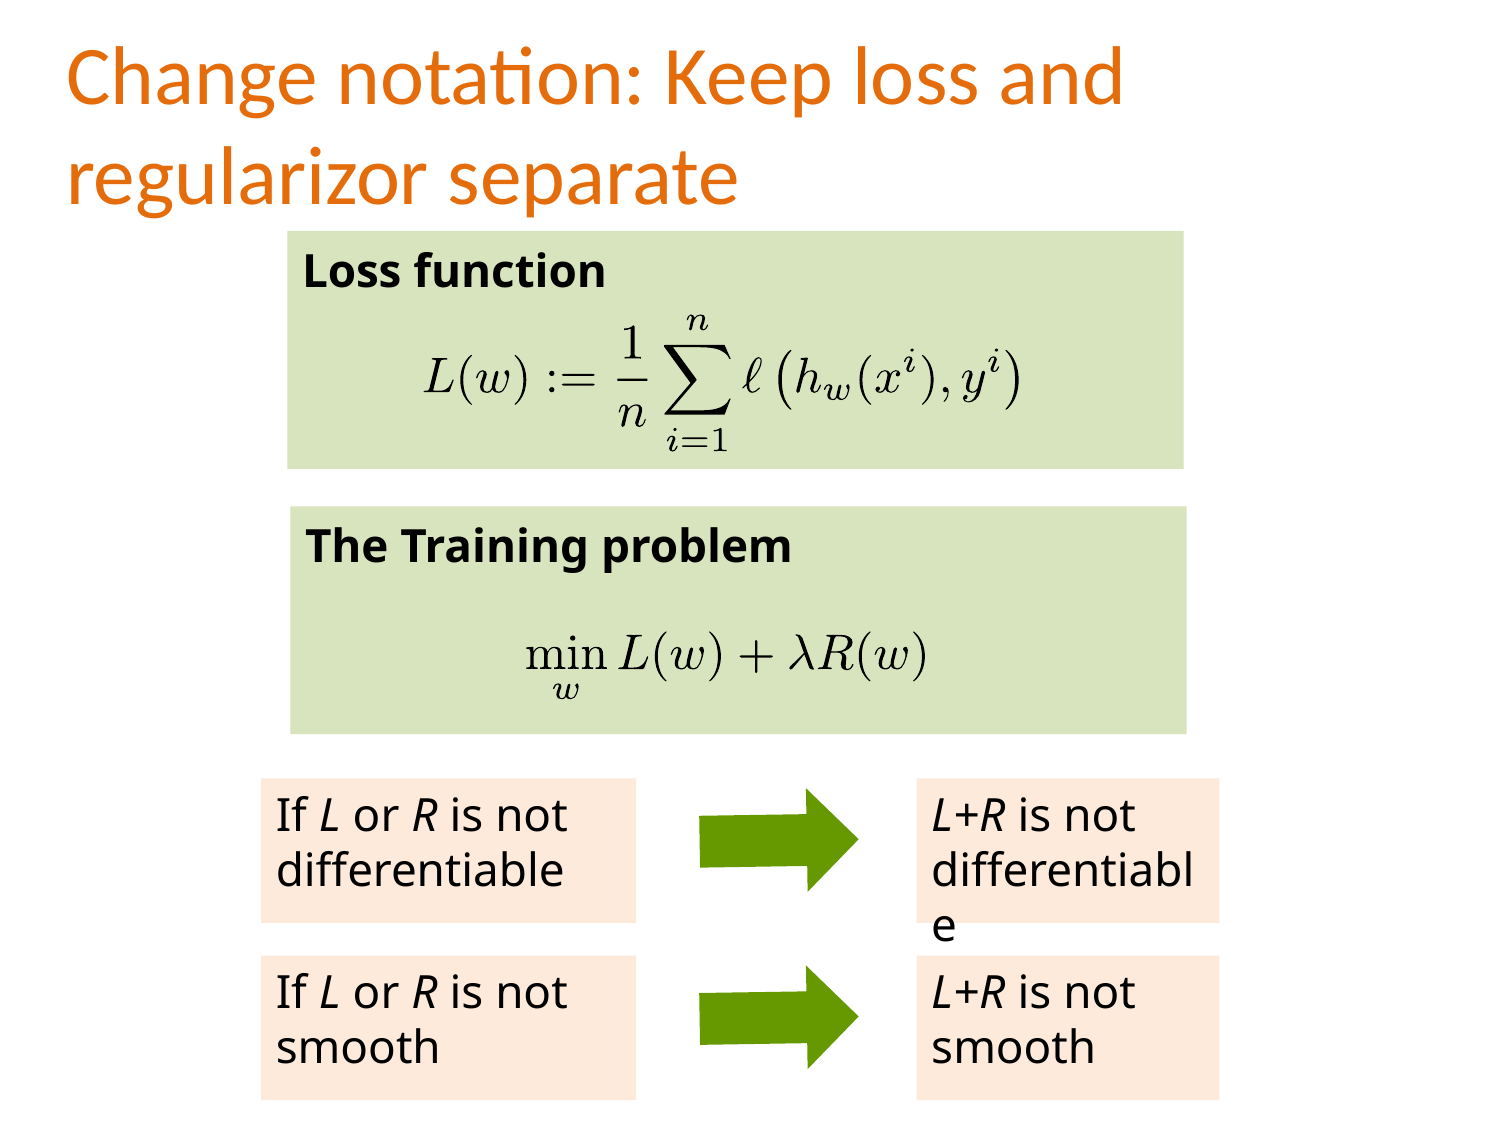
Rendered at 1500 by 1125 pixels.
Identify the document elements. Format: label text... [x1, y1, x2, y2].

text_box The Training problem [290, 506, 1187, 735]
text_box L+R is not smooth [916, 955, 1220, 1101]
text_box L+R is not differentiable [916, 778, 1220, 923]
text_box If L or R is not smooth [261, 955, 637, 1101]
text_box Change notation: Keep loss and regularizor separate [51, 27, 1432, 215]
text_box [421, 314, 1027, 452]
text_box If L or R is not differentiable [261, 778, 637, 923]
text_box [524, 631, 930, 700]
text_box [699, 965, 859, 1070]
text_box Loss function [287, 230, 1184, 469]
text_box [699, 788, 859, 892]
